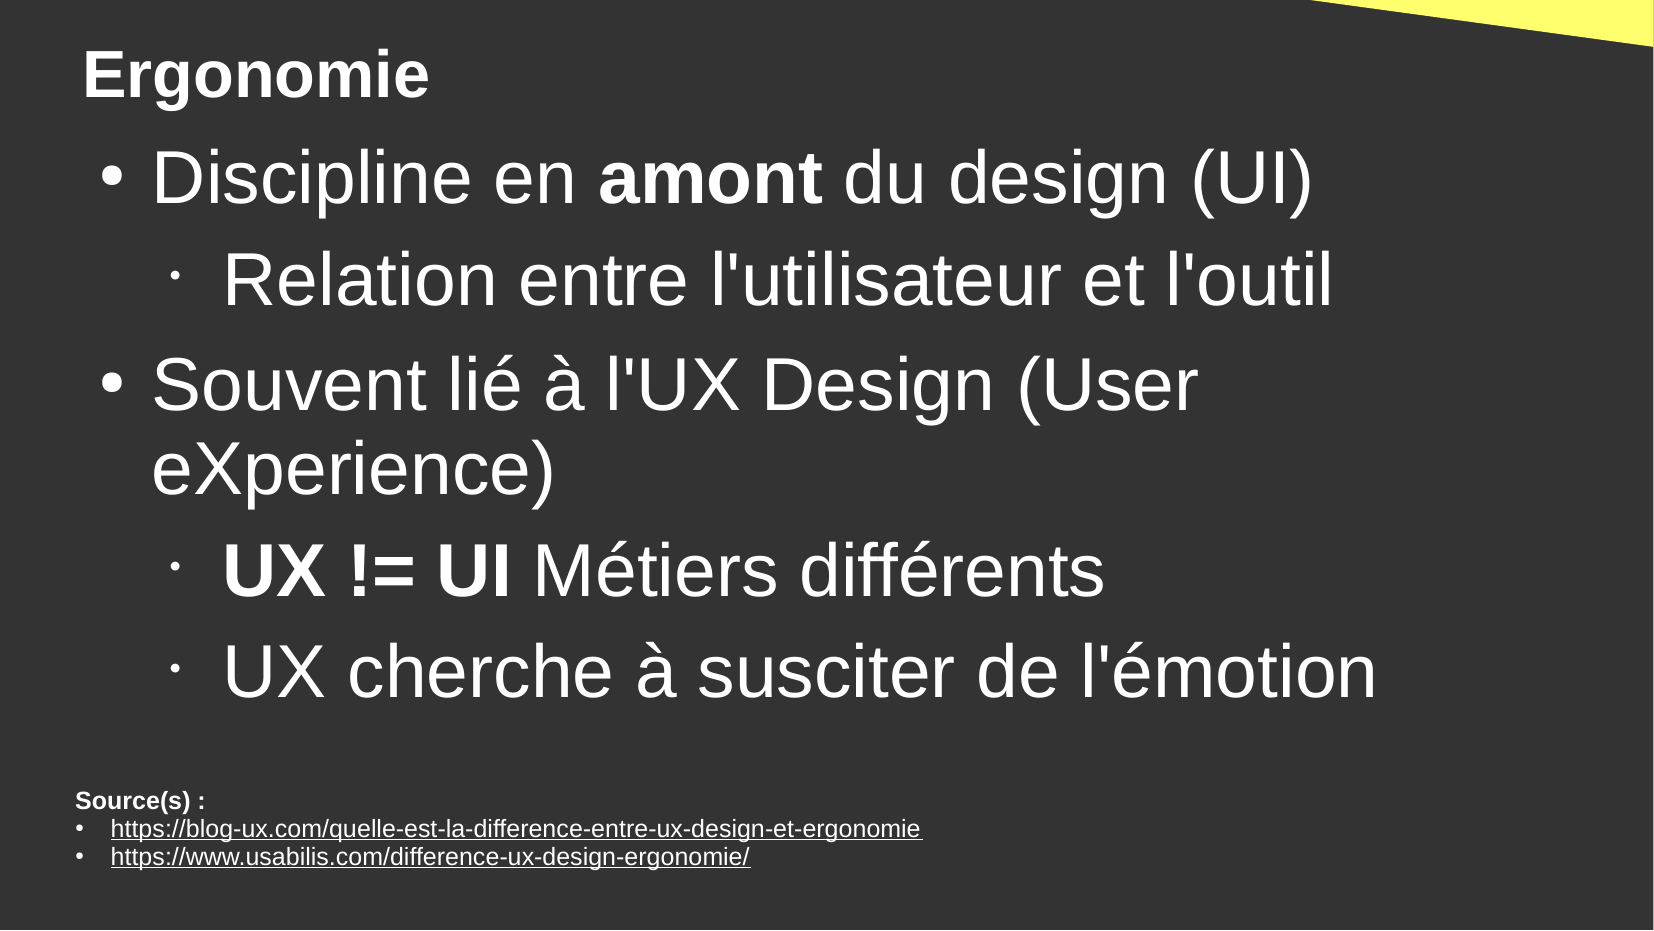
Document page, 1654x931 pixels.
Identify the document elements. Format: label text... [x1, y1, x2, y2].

title Ergonomie [82, 37, 1571, 114]
text_box [1310, 0, 1654, 47]
text_box Source(s) : https://blog-ux.com/quelle-est-la-difference-entre-ux-design-et-ergonomie https://www.usabilis.com/difference-ux-design-ergonomie/ [60, 779, 1546, 931]
list Discipline en amont du design (UI) Relation entre l'utilisateur et l'outil Souvent lié à l'UX Design (User eXperience) UX != UI Métiers différents UX cherche à susciter de l'émotion [80, 135, 1620, 804]
